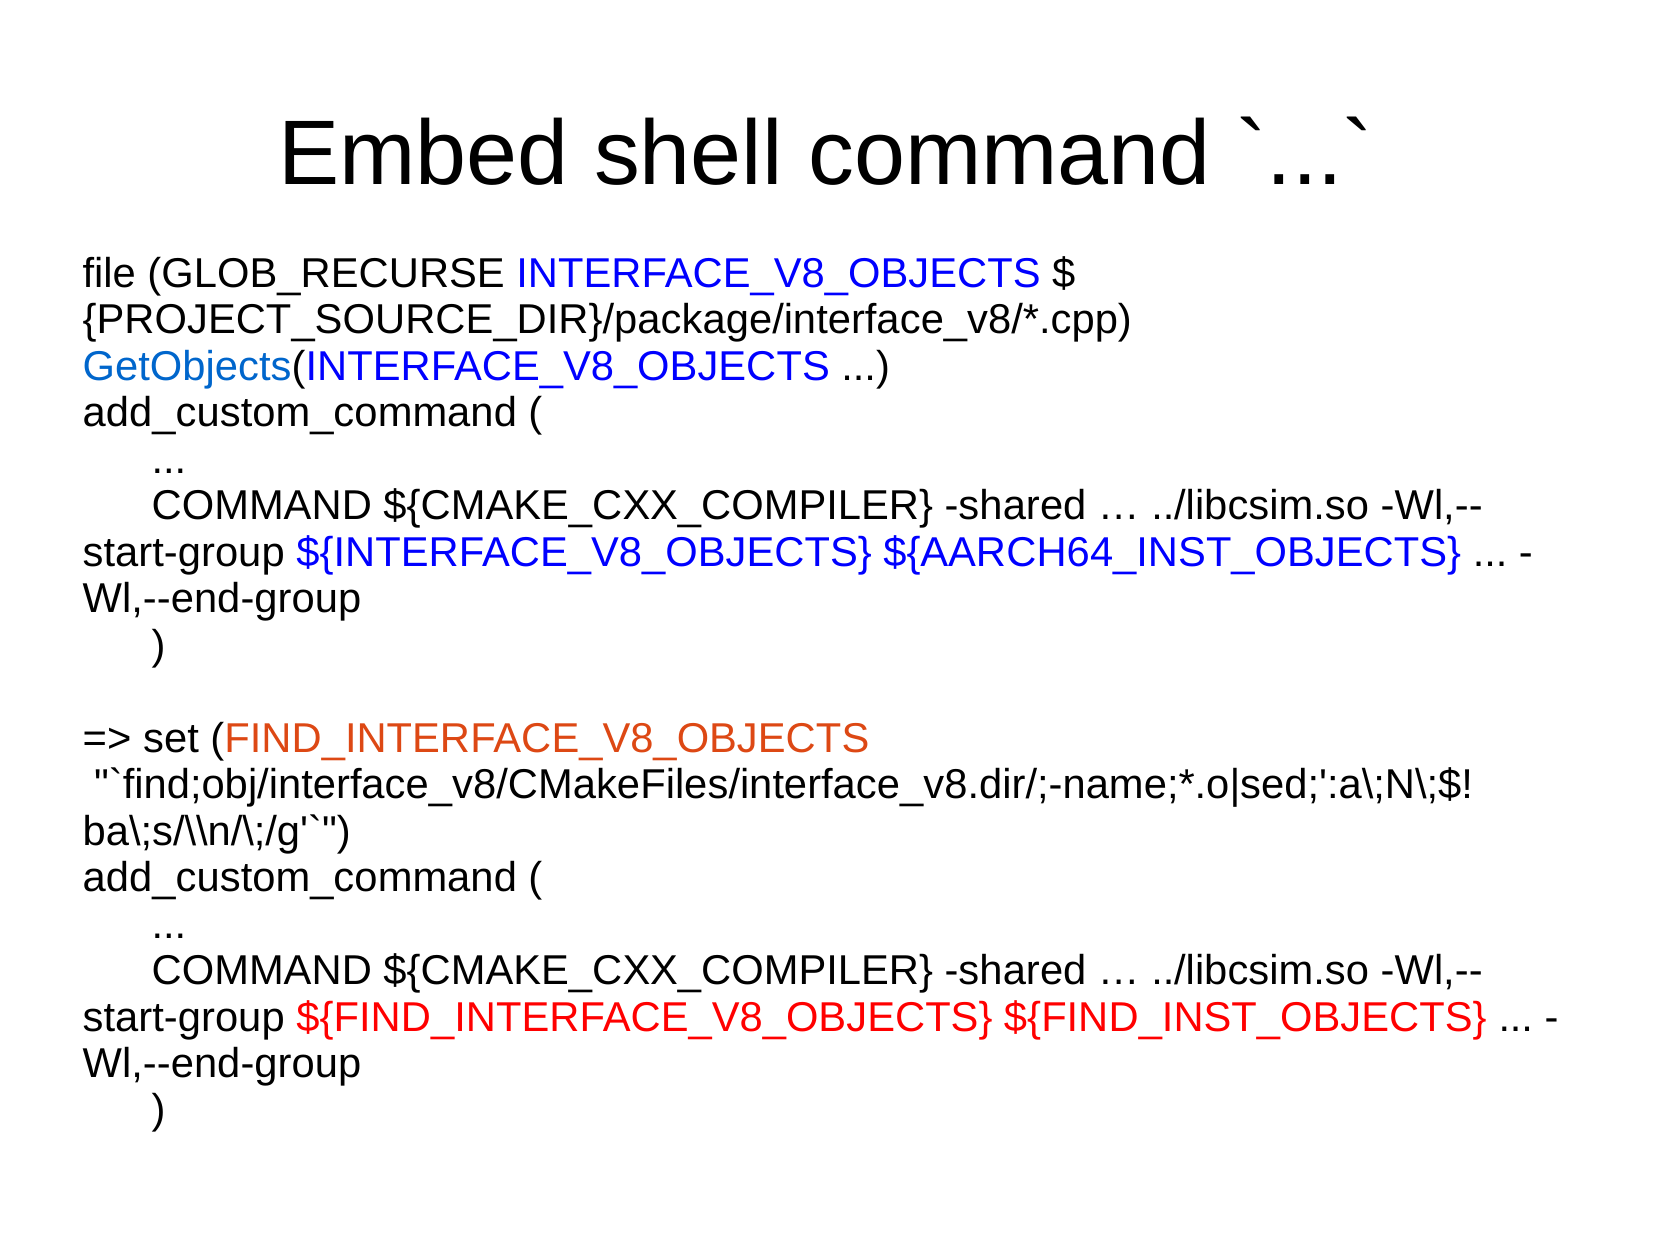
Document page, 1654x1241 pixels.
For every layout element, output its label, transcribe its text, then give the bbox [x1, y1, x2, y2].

title Embed shell command `...` [82, 49, 1571, 244]
subtitle file (GLOB_RECURSE INTERFACE_V8_OBJECTS ${PROJECT_SOURCE_DIR}/package/interface_v8/*.cpp) GetObjects(INTERFACE_V8_OBJECTS ...) add_custom_command ( ... COMMAND ${CMAKE_CXX_COMPILER} -shared … ../libcsim.so -Wl,--start-group ${INTERFACE_V8_OBJECTS} ${AARCH64_INST_OBJECTS} ... -Wl,--end-group ) => set (FIND_INTERFACE_V8_OBJECTS "`find;obj/interface_v8/CMakeFiles/interface_v8.dir/;-name;*.o|sed;':a\;N\;$!ba\;s/\\n/\;/g'`") add_custom_command ( ... COMMAND ${CMAKE_CXX_COMPILER} -shared … ../libcsim.so -Wl,--start-group ${FIND_INTERFACE_V8_OBJECTS} ${FIND_INST_OBJECTS} ... -Wl,--end-group ) [82, 244, 1571, 1138]
